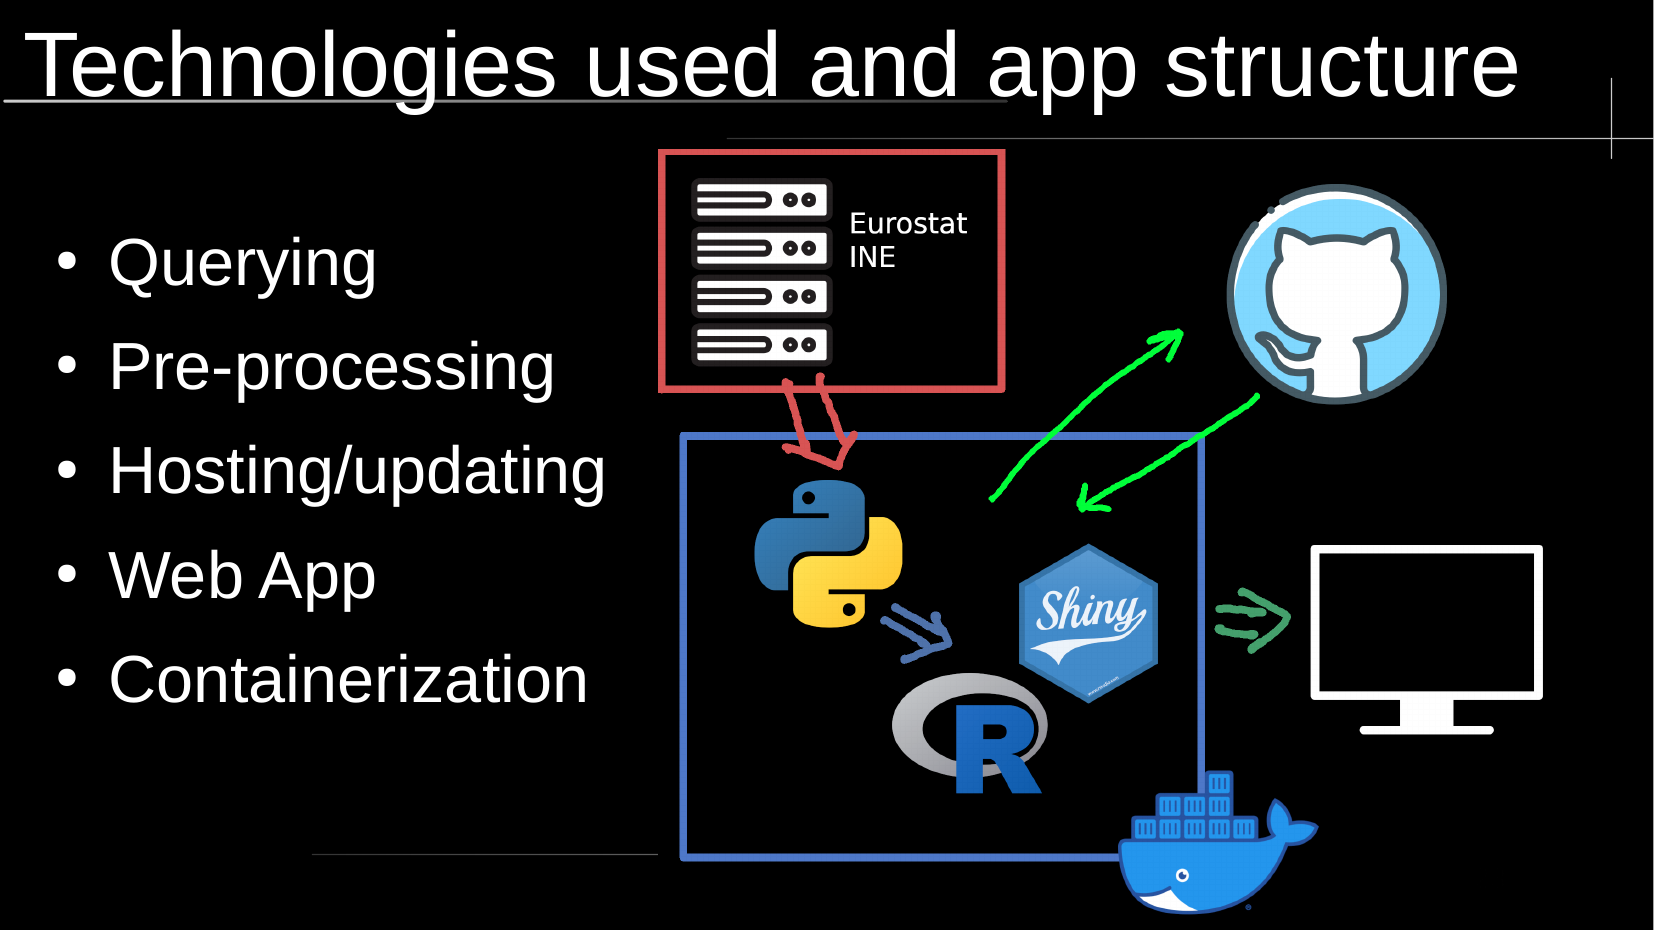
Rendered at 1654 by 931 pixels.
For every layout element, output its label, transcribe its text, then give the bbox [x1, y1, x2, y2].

picture [658, 149, 1576, 930]
title Technologies used and app structure [23, 11, 1589, 119]
list Querying Pre-processing Hosting/updating Web App Containerization [37, 225, 638, 751]
